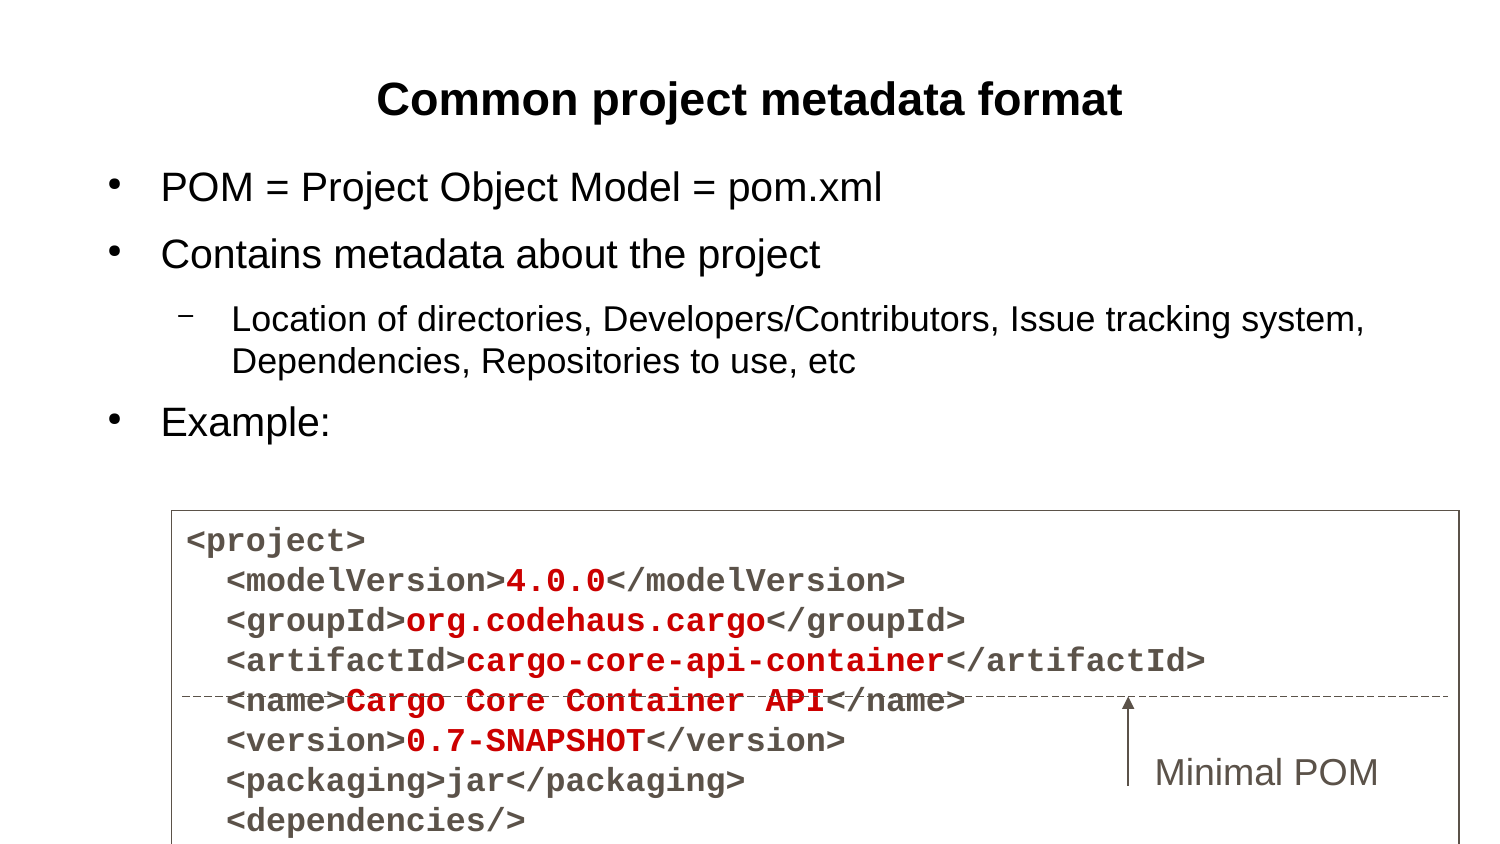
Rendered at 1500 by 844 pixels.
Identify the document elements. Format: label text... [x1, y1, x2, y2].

title Common project metadata format [75, 33, 1425, 133]
text_box <project> <modelVersion>4.0.0</modelVersion> <groupId>org.codehaus.cargo</groupId> <artifactId>cargo-core-api-container</artifactId> <name>Cargo Core Container API</name> <version>0.7-SNAPSHOT</version> <packaging>jar</packaging> <dependencies/> <build/> […] [171, 510, 1459, 844]
text_box Minimal POM [1139, 739, 1400, 801]
list POM = Project Object Model = pom.xml Contains metadata about the project Location of directories, Developers/Contributors, Issue tracking system, Dependencies, Repositories to use, etc Example: [75, 153, 1395, 807]
